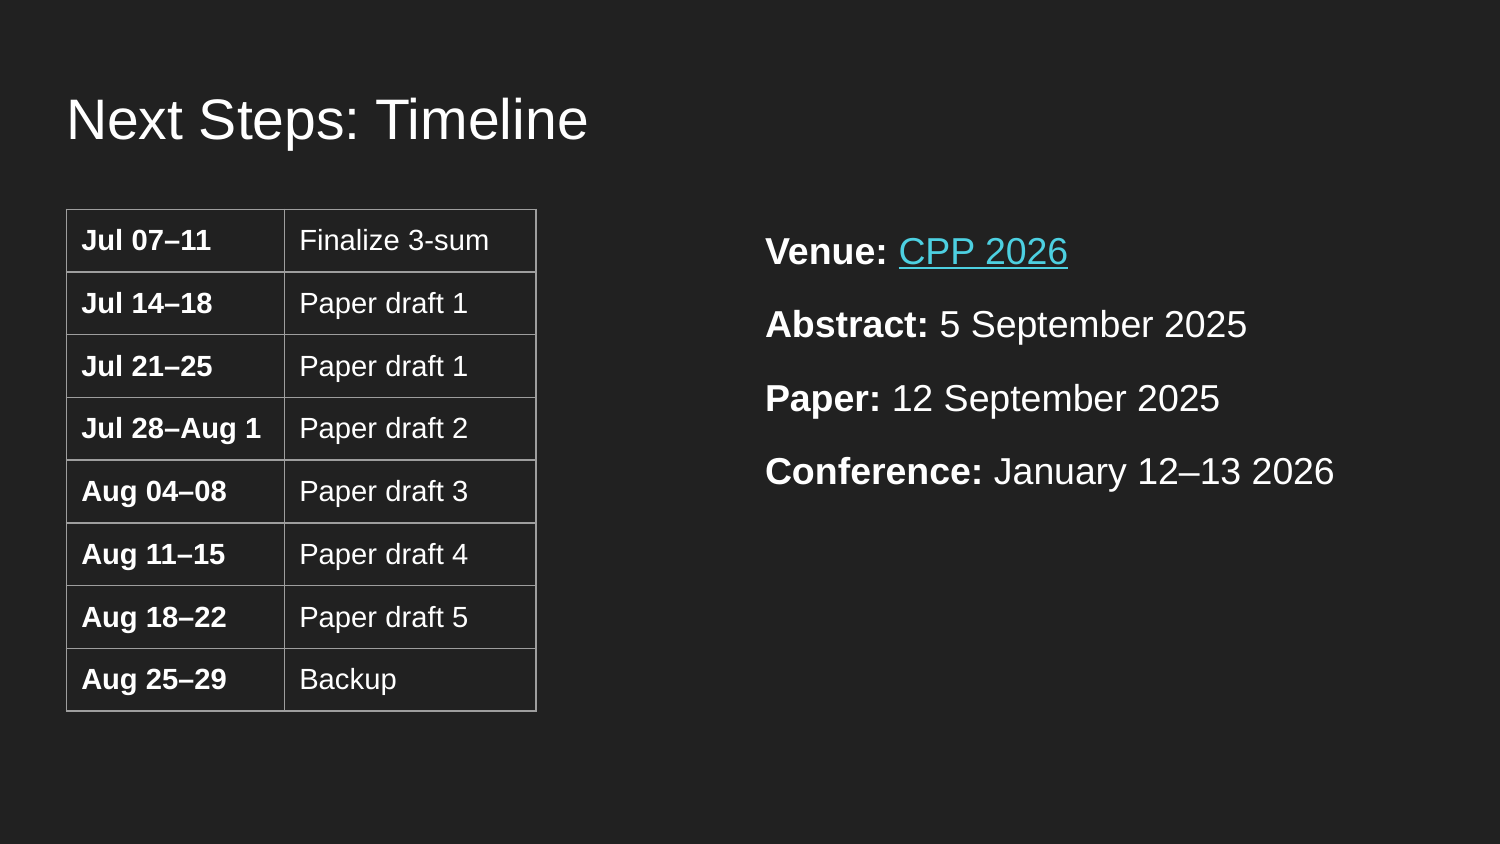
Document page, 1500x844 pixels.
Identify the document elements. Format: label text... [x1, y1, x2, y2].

table_cell Paper draft 2 [285, 398, 535, 459]
table_cell Paper draft 1 [285, 273, 535, 334]
table_cell Aug 25–29 [67, 649, 284, 710]
table_cell Paper draft 5 [285, 586, 535, 648]
table_cell Paper draft 4 [285, 524, 535, 585]
table_header Jul 07–11 [67, 210, 284, 271]
table_cell Jul 14–18 [67, 273, 284, 334]
table_cell Aug 18–22 [67, 586, 284, 648]
table_cell Aug 11–15 [67, 524, 284, 585]
title Next Steps: Timeline [51, 72, 1449, 167]
list Venue: CPP 2026 Abstract: 5 September 2025 Paper: 12 September 2025 Conference: January 12–13 2026 [750, 209, 1411, 750]
table_cell Jul 28–Aug 1 [67, 398, 284, 459]
table_cell Paper draft 3 [285, 461, 535, 522]
table_cell Backup [285, 649, 535, 710]
table_cell Jul 21–25 [67, 335, 284, 397]
table_cell Aug 04–08 [67, 461, 284, 522]
table_cell Paper draft 1 [285, 335, 535, 397]
table_header Finalize 3-sum [285, 210, 535, 271]
